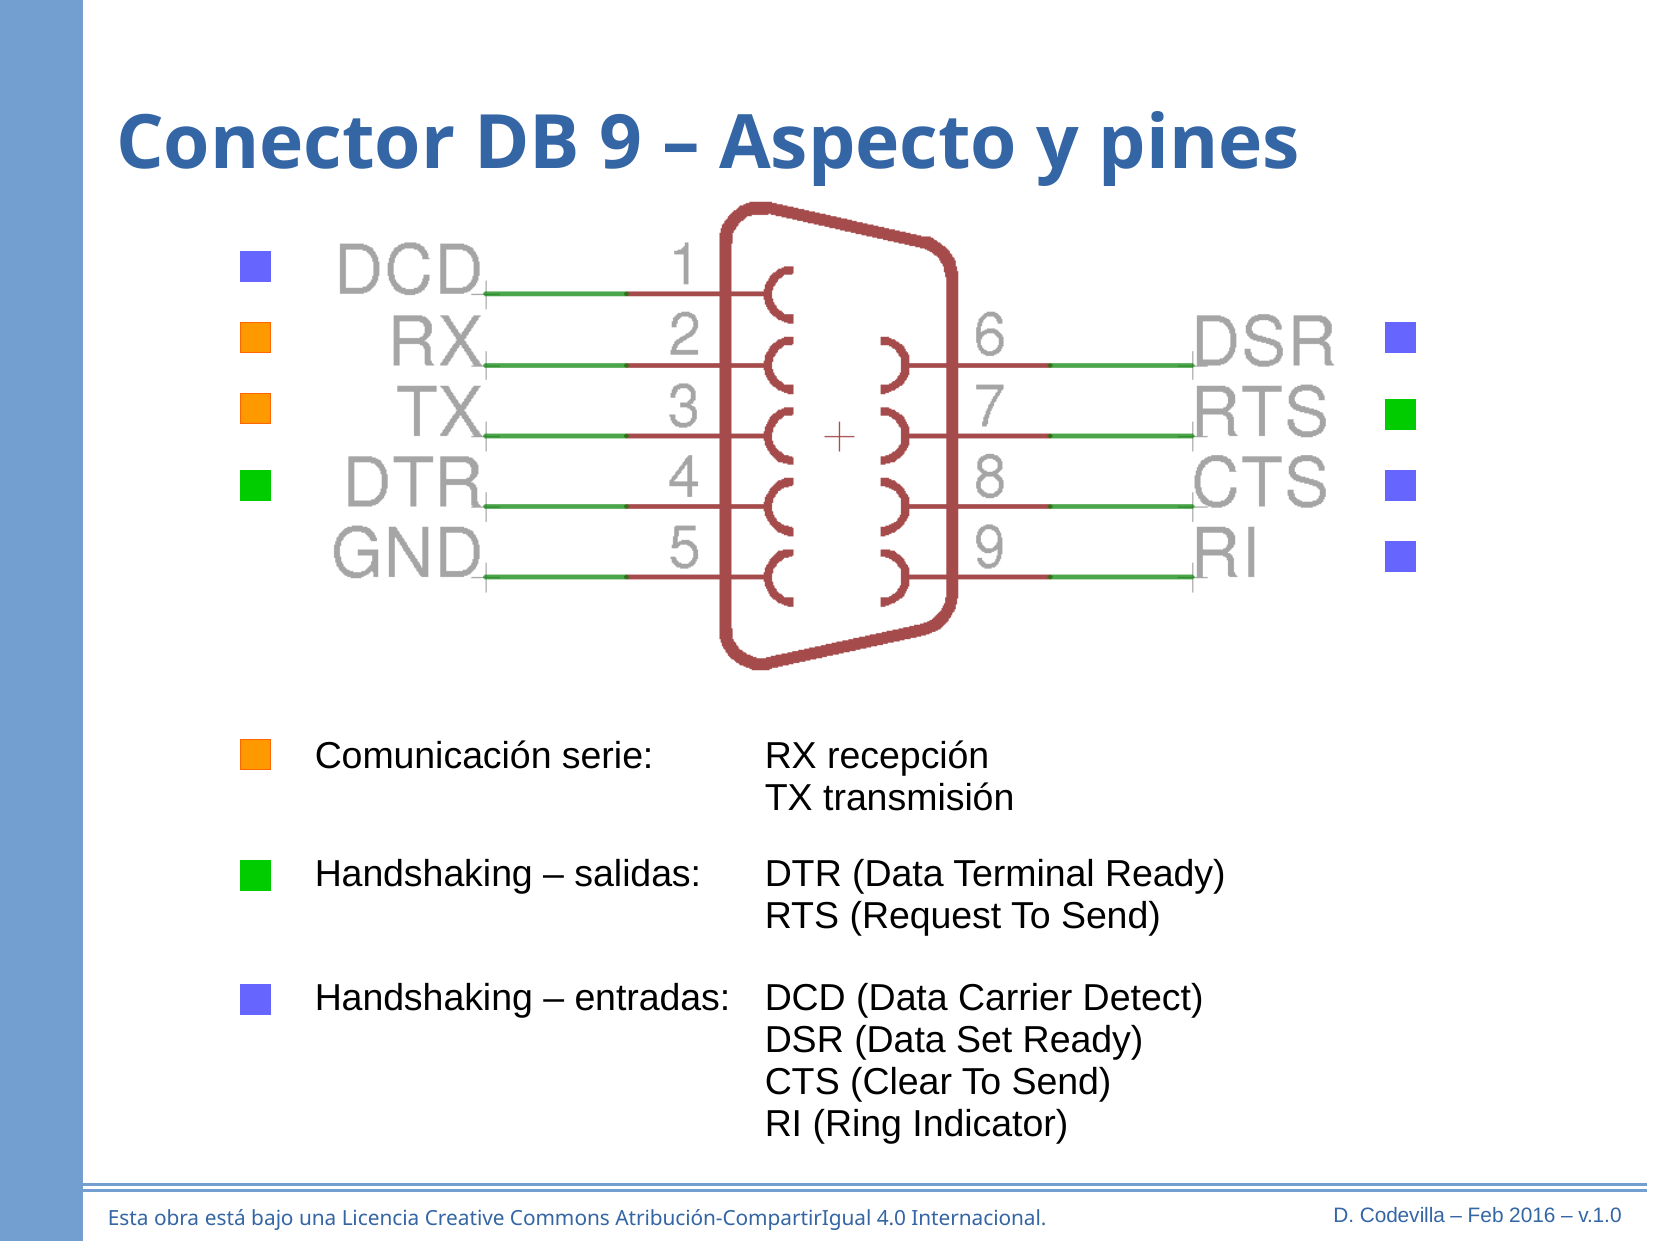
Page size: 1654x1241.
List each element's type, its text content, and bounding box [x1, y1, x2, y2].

text_box [1385, 541, 1416, 572]
text_box Handshaking – salidas: DTR (Data Terminal Ready) RTS (Request To Send) [300, 845, 1241, 945]
text_box [1385, 322, 1416, 353]
text_box [1385, 470, 1416, 501]
text_box Conector DB 9 – Aspecto y pines [101, 30, 1654, 133]
text_box [240, 393, 271, 424]
text_box Comunicación serie: RX recepción TX transmisión [300, 727, 1030, 827]
text_box [240, 984, 271, 1015]
text_box Handshaking – entradas: DCD (Data Carrier Detect) DSR (Data Set Ready) CTS (Clear To Send) RI (Ring Indicator) [300, 969, 1219, 1195]
picture [315, 184, 1351, 687]
text_box [240, 251, 271, 282]
text_box [240, 860, 271, 891]
text_box [1385, 399, 1416, 430]
text_box [240, 739, 271, 770]
text_box [240, 322, 271, 353]
text_box [240, 470, 271, 501]
